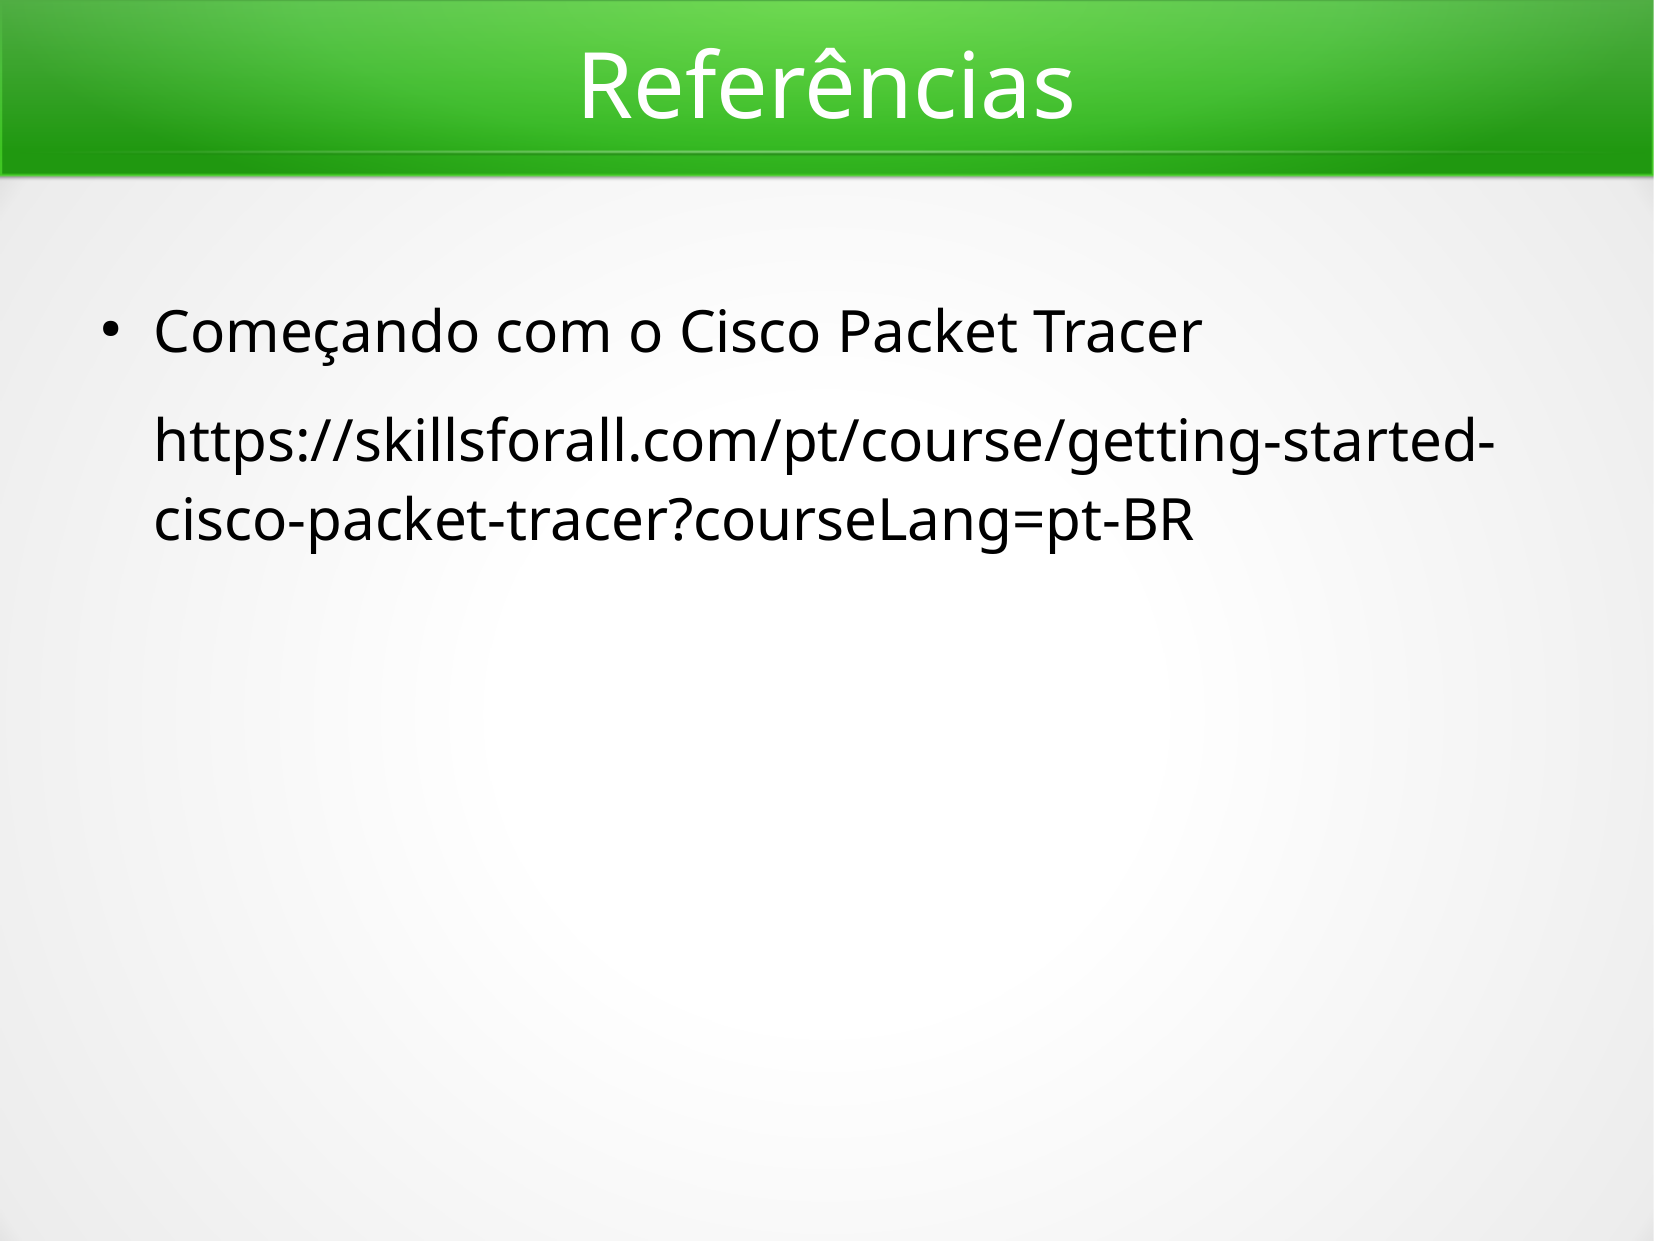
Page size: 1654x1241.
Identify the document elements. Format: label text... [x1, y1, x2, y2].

title Referências [82, 11, 1571, 154]
list Começando com o Cisco Packet Tracer https://skillsforall.com/pt/course/getting-started-cisco-packet-tracer?courseLang=pt-BR [82, 290, 1571, 1010]
picture [0, 0, 1654, 1241]
